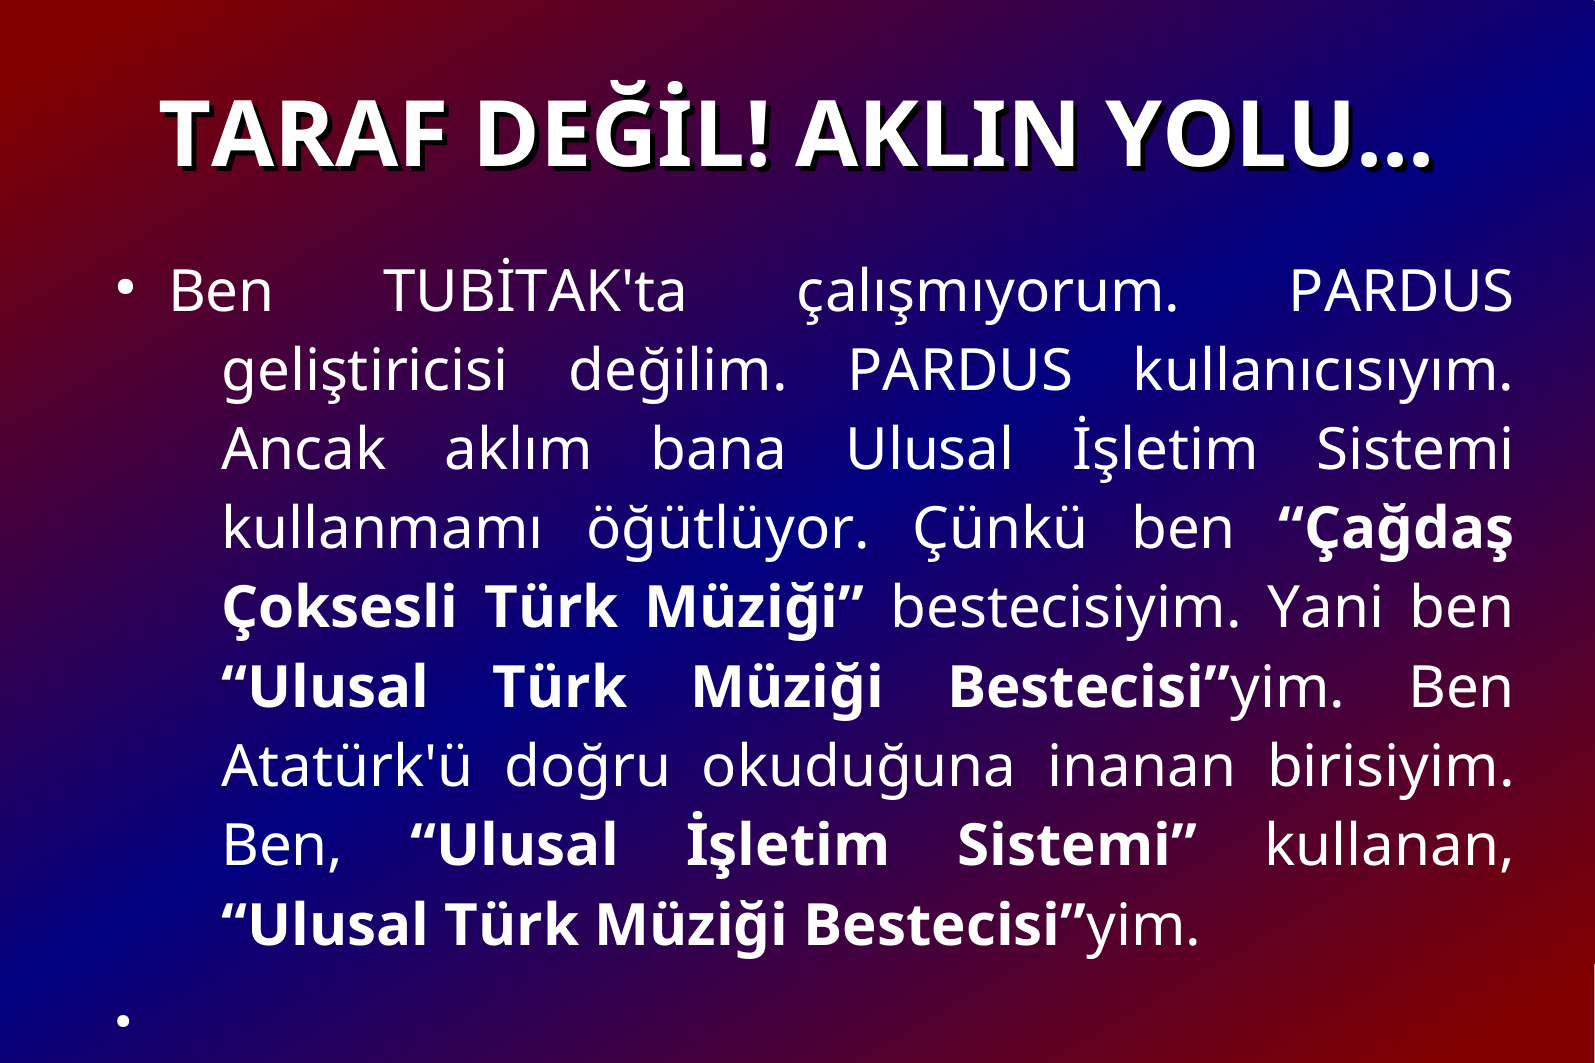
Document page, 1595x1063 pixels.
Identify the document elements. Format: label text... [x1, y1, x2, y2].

list Ben TUBİTAK'ta çalışmıyorum. PARDUS geliştiricisi değilim. PARDUS kullanıcısıyım. Ancak aklım bana Ulusal İşletim Sistemi kullanmamı öğütlüyor. Çünkü ben “Çağdaş Çoksesli Türk Müziği” bestecisiyim. Yani ben “Ulusal Türk Müziği Bestecisi”yim. Ben Atatürk'ü doğru okuduğuna inanan birisiyim. Ben, “Ulusal İşletim Sistemi” kullanan, “Ulusal Türk Müziği Bestecisi”yim. [79, 248, 1515, 951]
title TARAF DEĞİL! AKLIN YOLU... [79, 42, 1515, 220]
